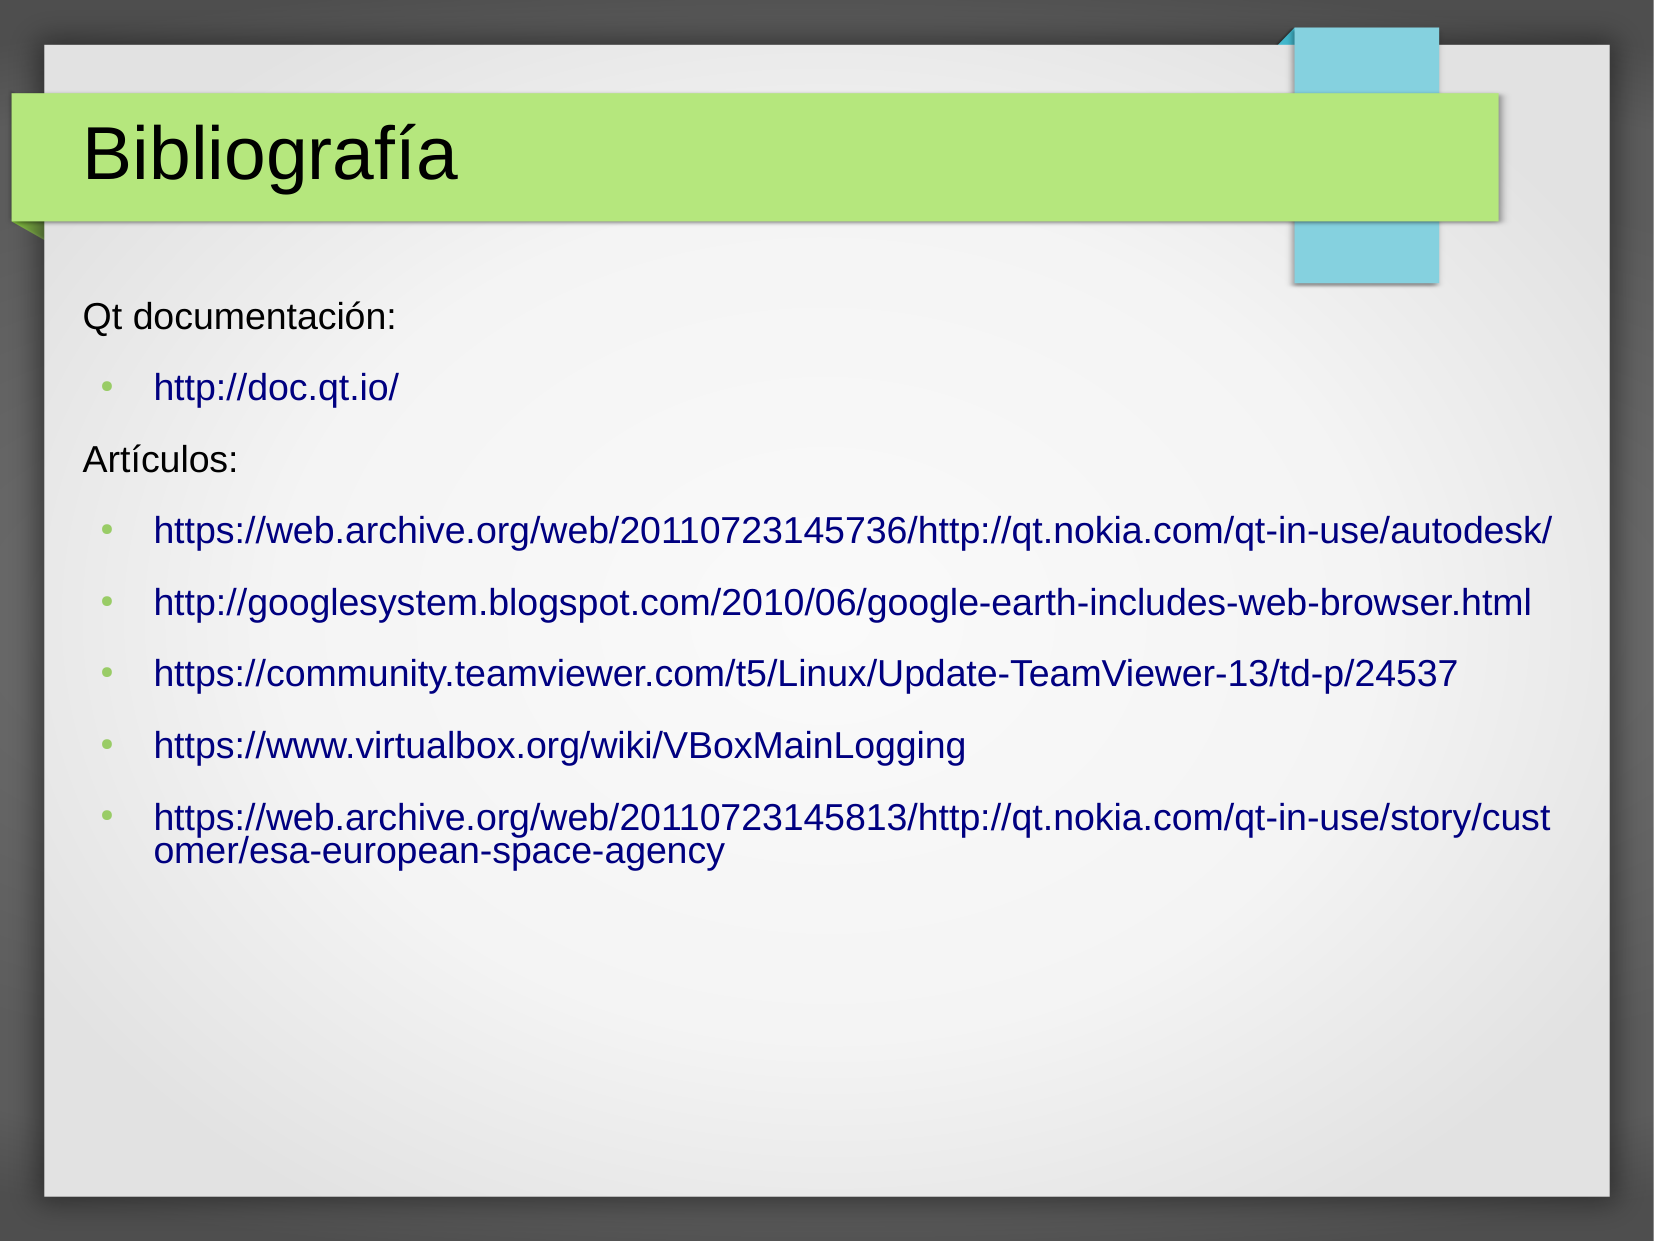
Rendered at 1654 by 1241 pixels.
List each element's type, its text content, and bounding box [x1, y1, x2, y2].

list Qt documentación: http://doc.qt.io/ Artículos: https://web.archive.org/web/20110723145736/http://qt.nokia.com/qt-in-use/autodesk/ http://googlesystem.blogspot.com/2010/06/google-earth-includes-web-browser.html https://community.teamviewer.com/t5/Linux/Update-TeamViewer-13/td-p/24537 https://www.virtualbox.org/wiki/VBoxMainLogging https://web.archive.org/web/20110723145813/http://qt.nokia.com/qt-in-use/story/customer/esa-european-space-agency [82, 295, 1571, 1015]
picture [0, 0, 1654, 1241]
title Bibliografía [82, 94, 1264, 213]
